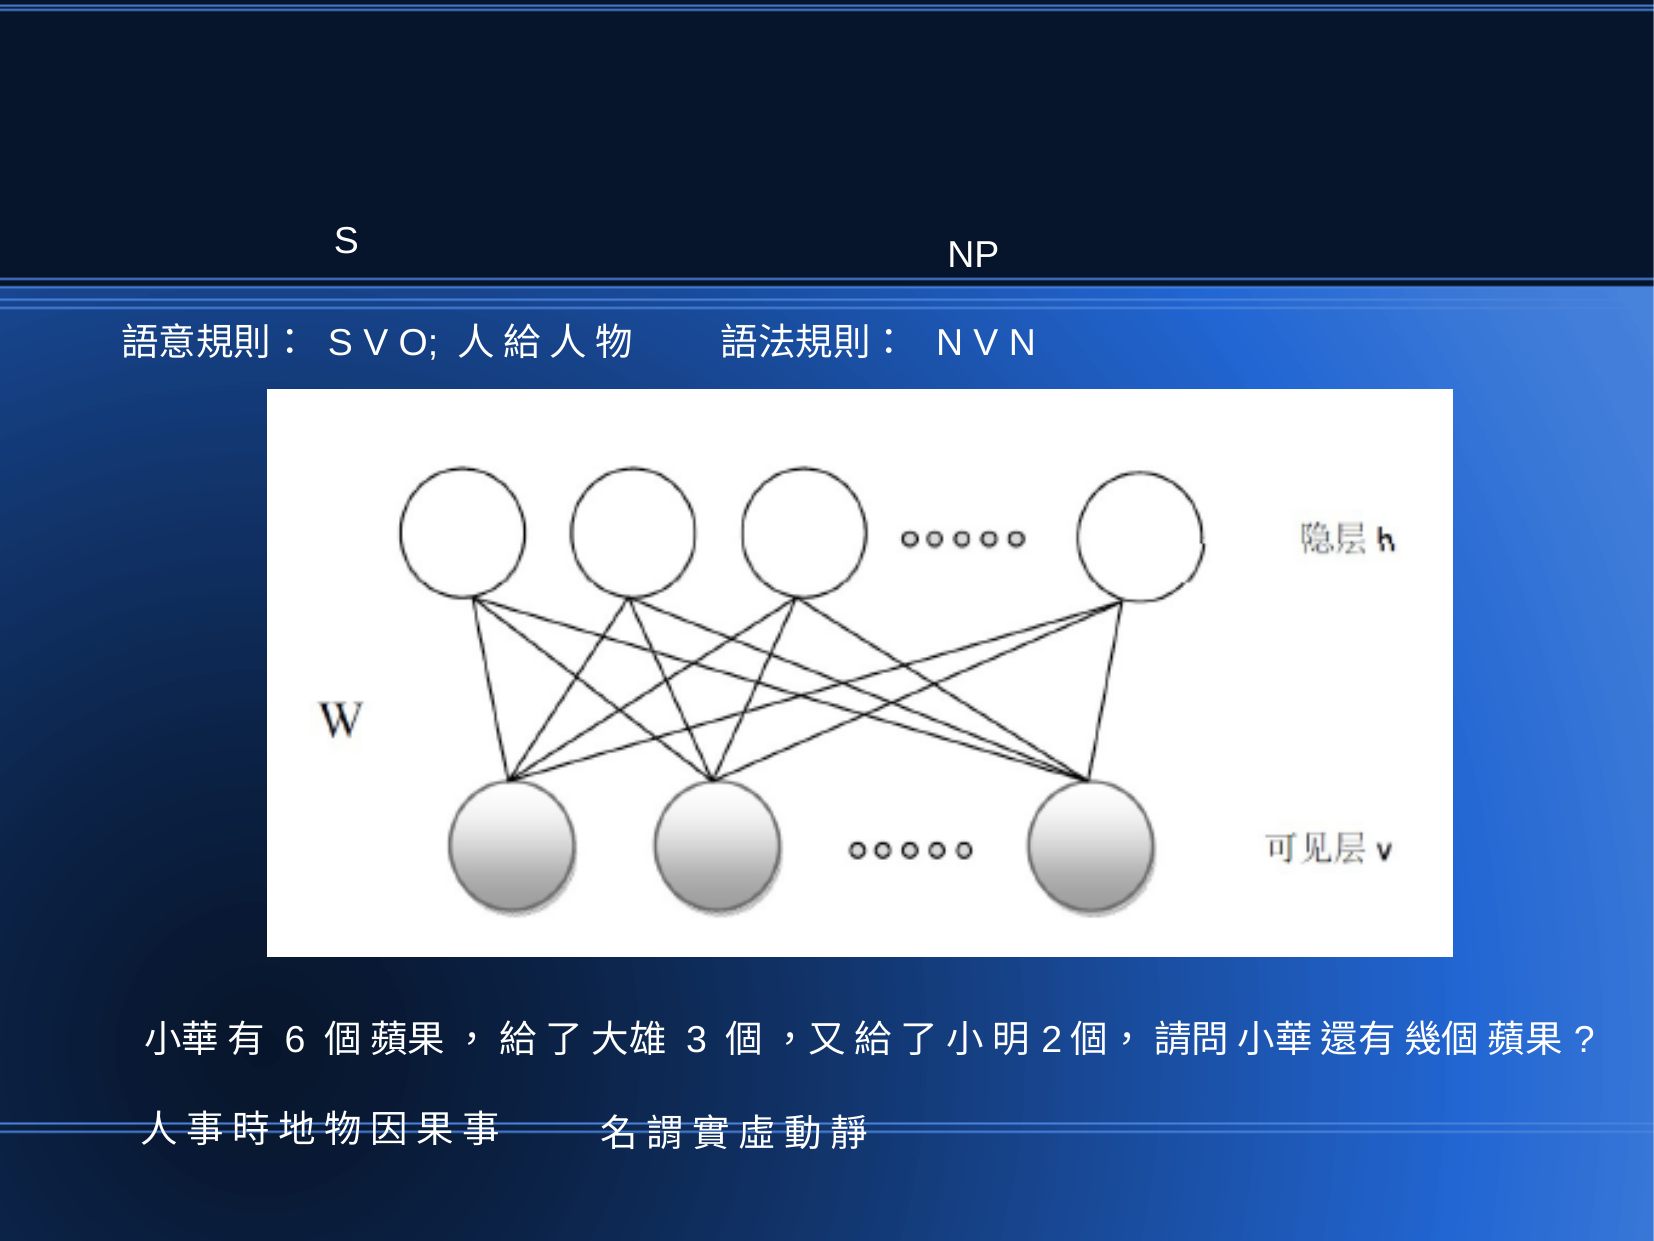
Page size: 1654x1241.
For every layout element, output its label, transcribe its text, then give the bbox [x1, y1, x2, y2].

text_box 語意規則： S V O; 人 給 人 物 [106, 304, 651, 367]
text_box 小華 有 6 個 蘋果 ， 給 了 大雄 3 個 ，又 給 了 小 明2個， 請問 小華 還有 幾個 蘋果? [129, 1001, 1630, 1111]
text_box 人 事 時 地 物 因 果 事 [125, 1091, 532, 1154]
text_box 名 謂 實 虛 動 靜 [586, 1095, 898, 1158]
text_box S [318, 212, 414, 270]
text_box 語法規則： N V N [706, 304, 1063, 367]
text_box NP [932, 226, 1028, 284]
picture [0, 0, 1654, 1241]
